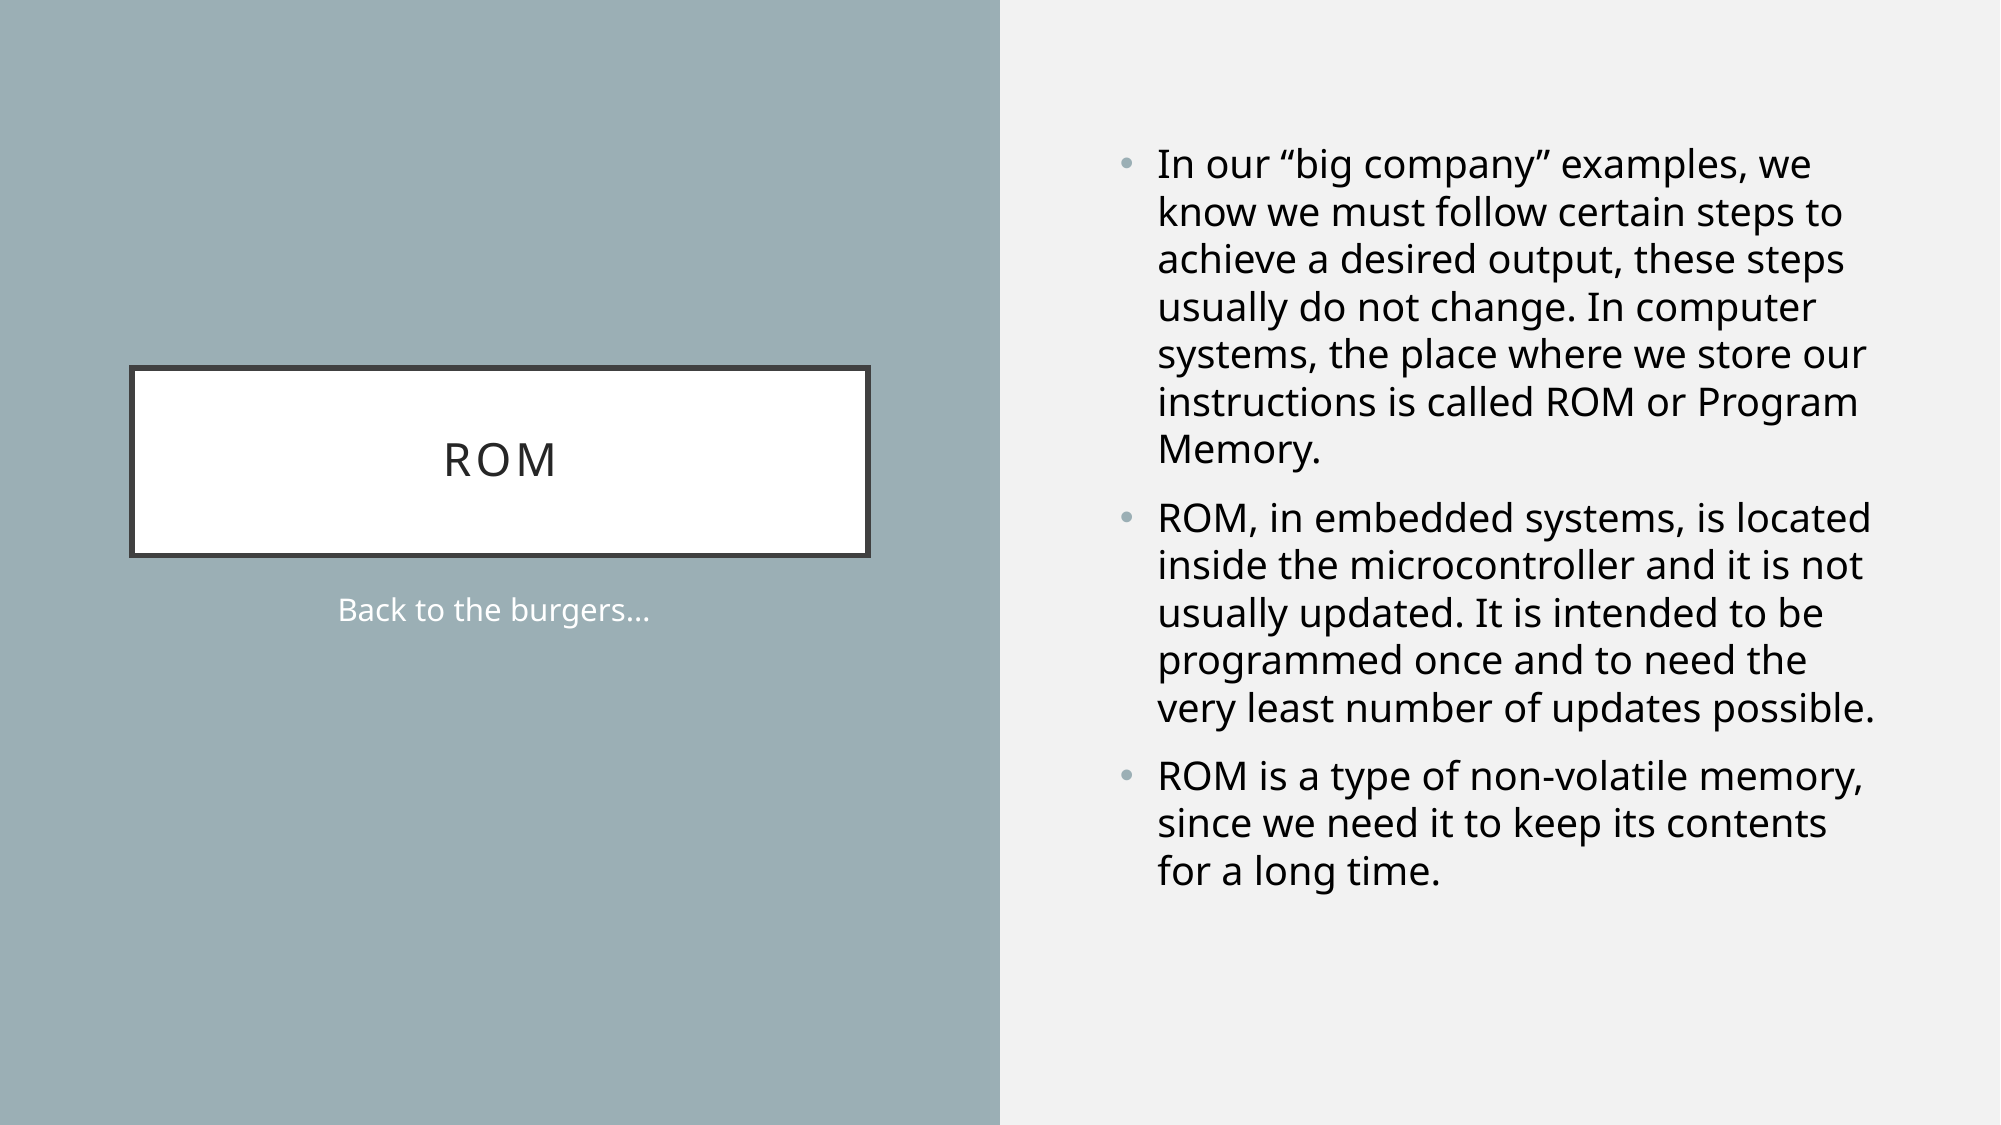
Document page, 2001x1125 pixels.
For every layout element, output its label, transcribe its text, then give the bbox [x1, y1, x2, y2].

list In our “big company” examples, we know we must follow certain steps to achieve a desired output, these steps usually do not change. In computer systems, the place where we store our instructions is called ROM or Program Memory. ROM, in embedded systems, is located inside the microcontroller and it is not usually updated. It is intended to be programmed once and to need the very least number of updates possible. ROM is a type of non-volatile memory, since we need it to keep its contents for a long time. [1104, 131, 1895, 993]
list Back to the burgers… [183, 582, 806, 943]
title ROM [131, 368, 868, 556]
